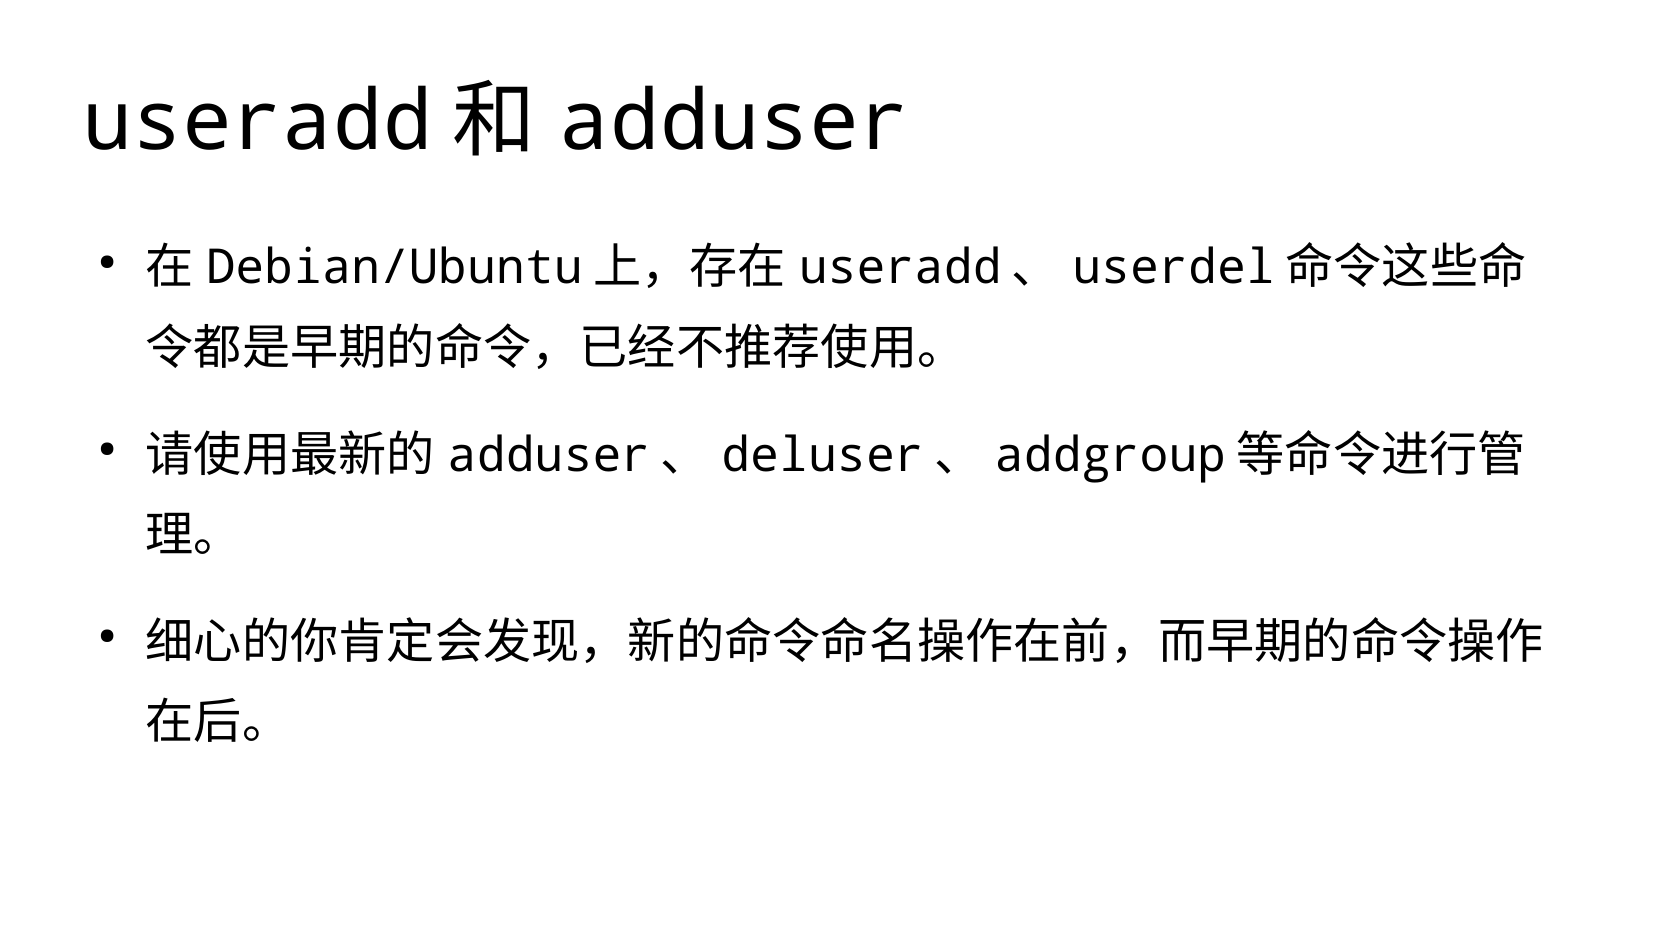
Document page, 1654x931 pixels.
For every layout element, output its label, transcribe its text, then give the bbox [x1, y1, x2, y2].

list 在Debian/Ubuntu上，存在useradd、userdel命令这些命令都是早期的命令，已经不推荐使用。 请使用最新的adduser、deluser、addgroup等命令进行管理。 细心的你肯定会发现，新的命令命名操作在前，而早期的命令操作在后。 [82, 217, 1571, 758]
title useradd和adduser [82, 37, 1571, 189]
